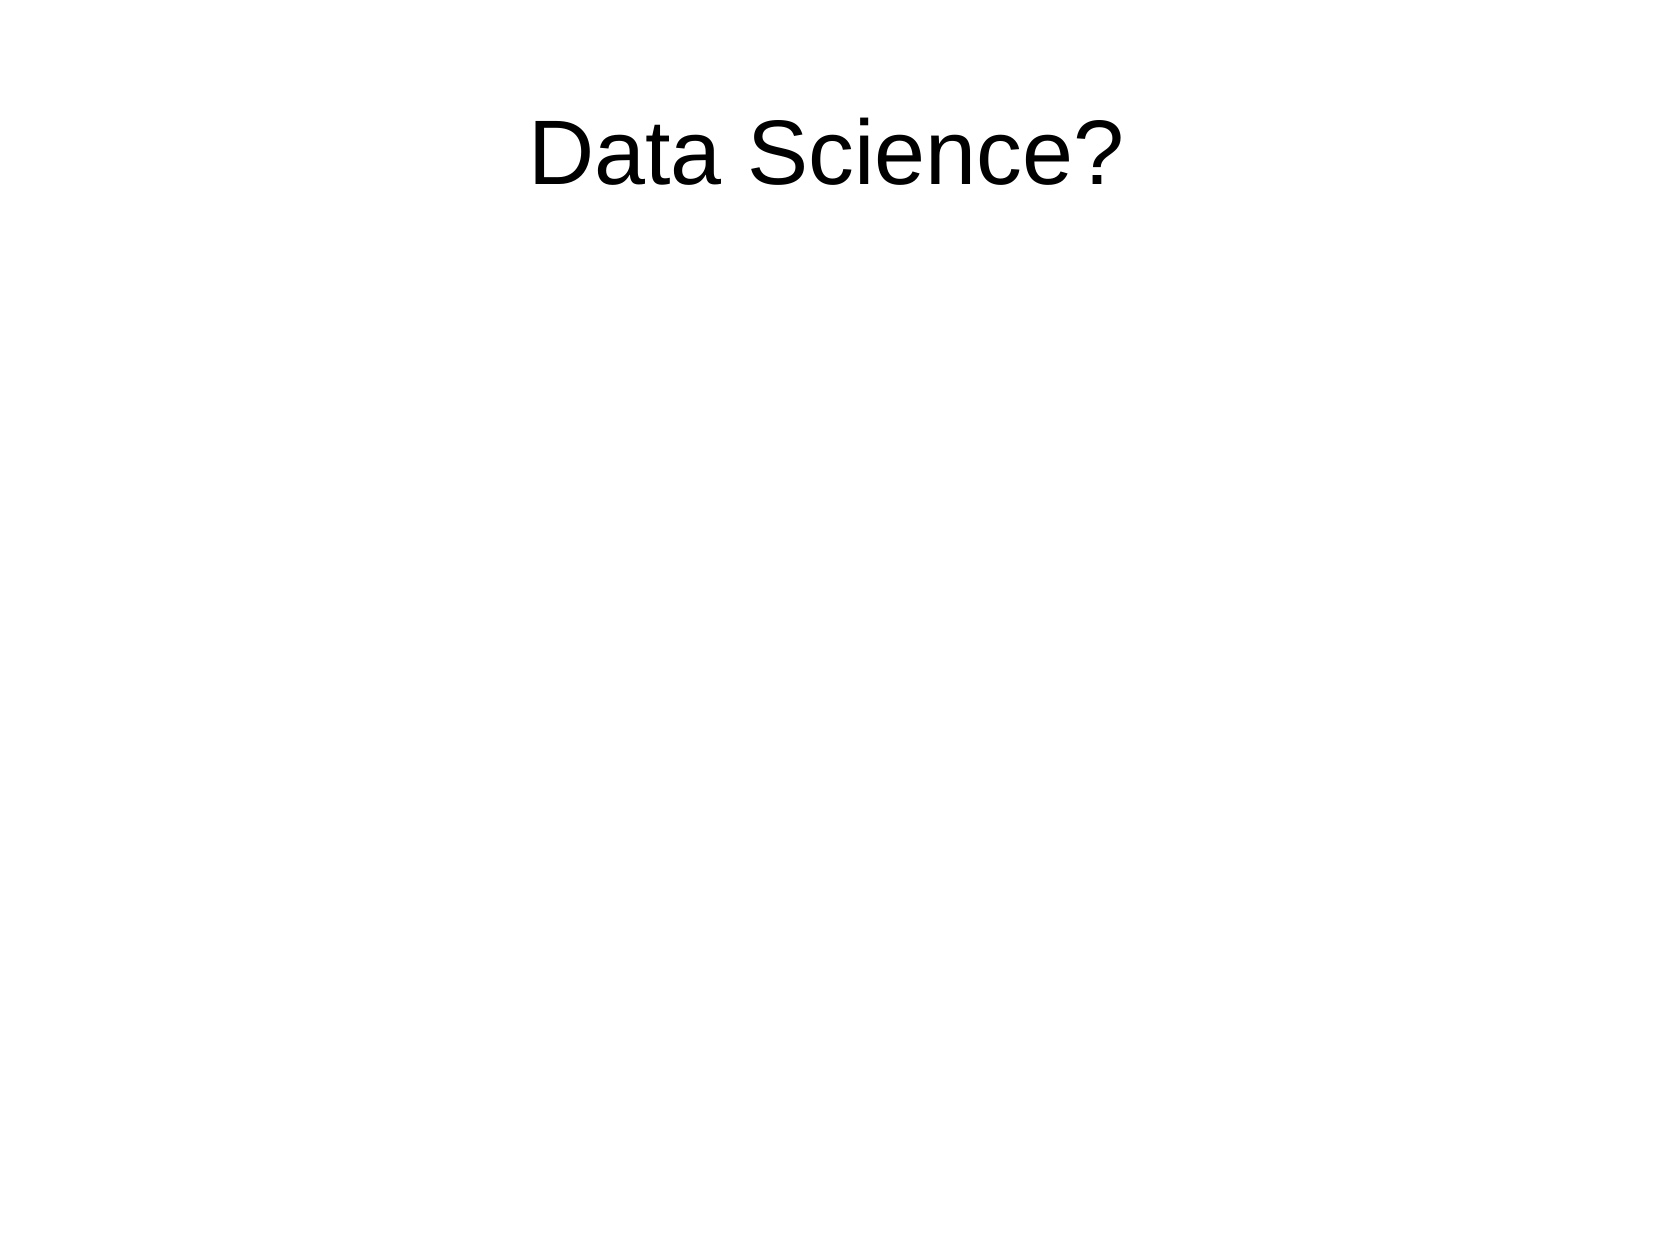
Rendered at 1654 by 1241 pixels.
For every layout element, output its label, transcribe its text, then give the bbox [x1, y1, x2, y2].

title Data Science? [82, 49, 1571, 257]
